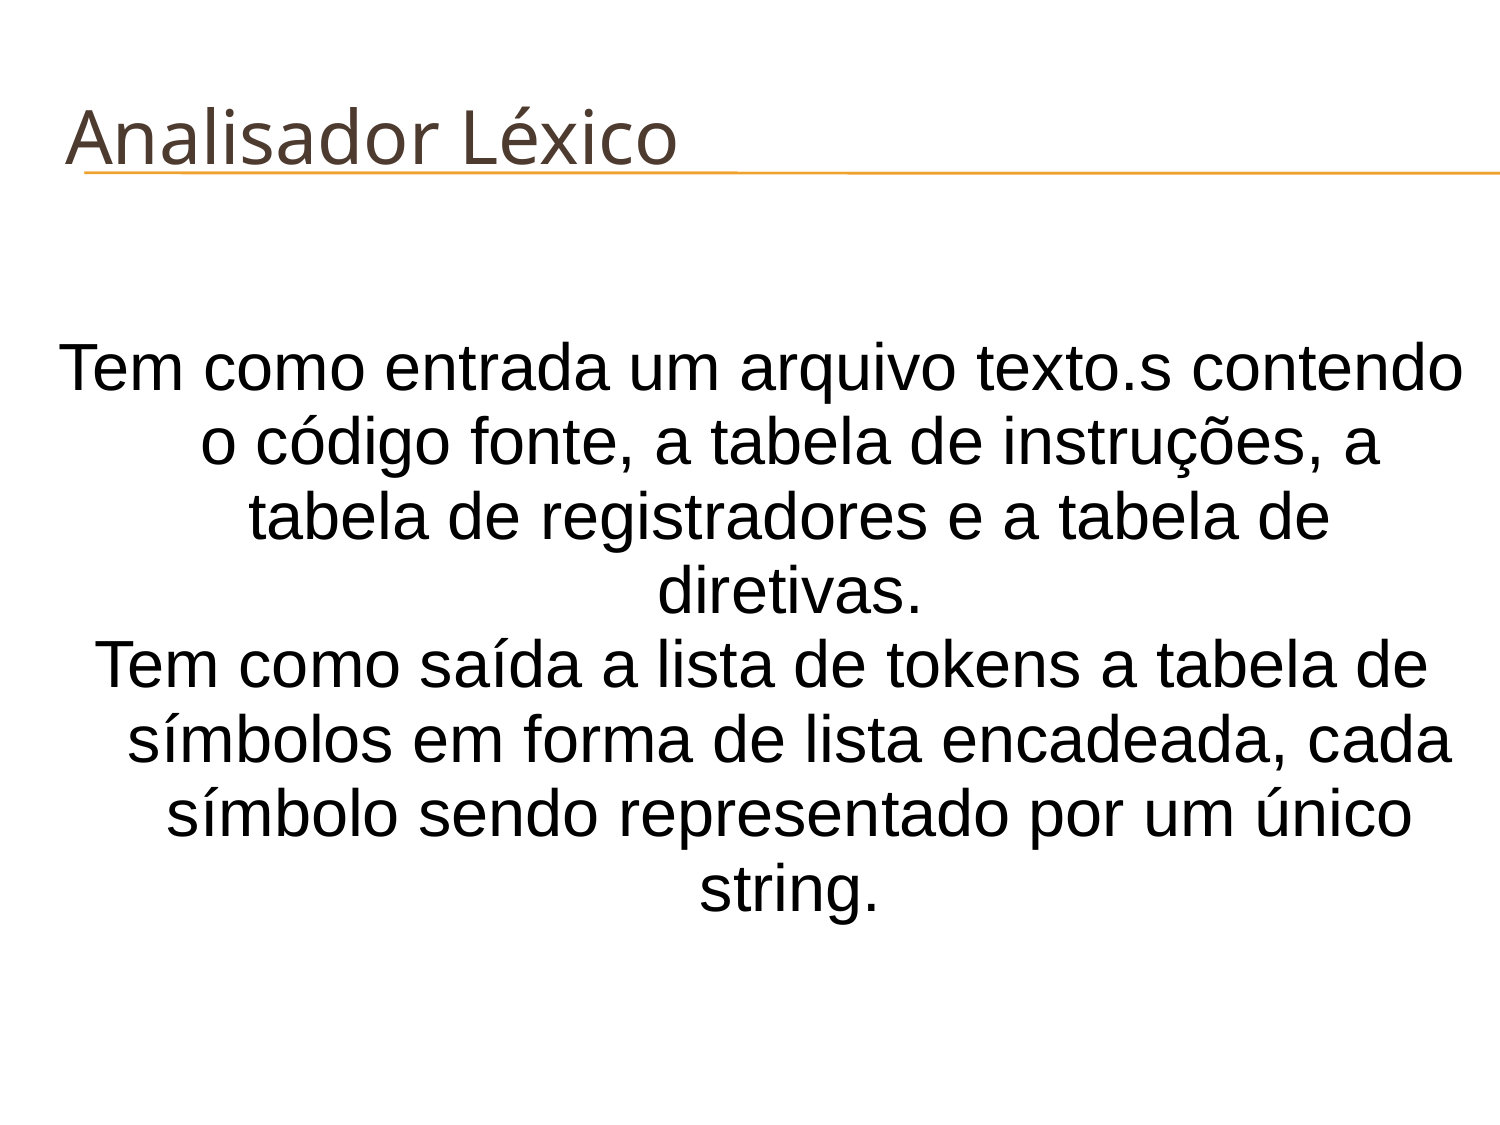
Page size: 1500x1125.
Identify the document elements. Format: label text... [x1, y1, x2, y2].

title Analisador Léxico [50, 75, 1476, 235]
subtitle Tem como entrada um arquivo texto.s contendo o código fonte, a tabela de instruções, a tabela de registradores e a tabela de diretivas. Tem como saída a lista de tokens a tabela de símbolos em forma de lista encadeada, cada símbolo sendo representado por um único string. [50, 254, 1476, 998]
